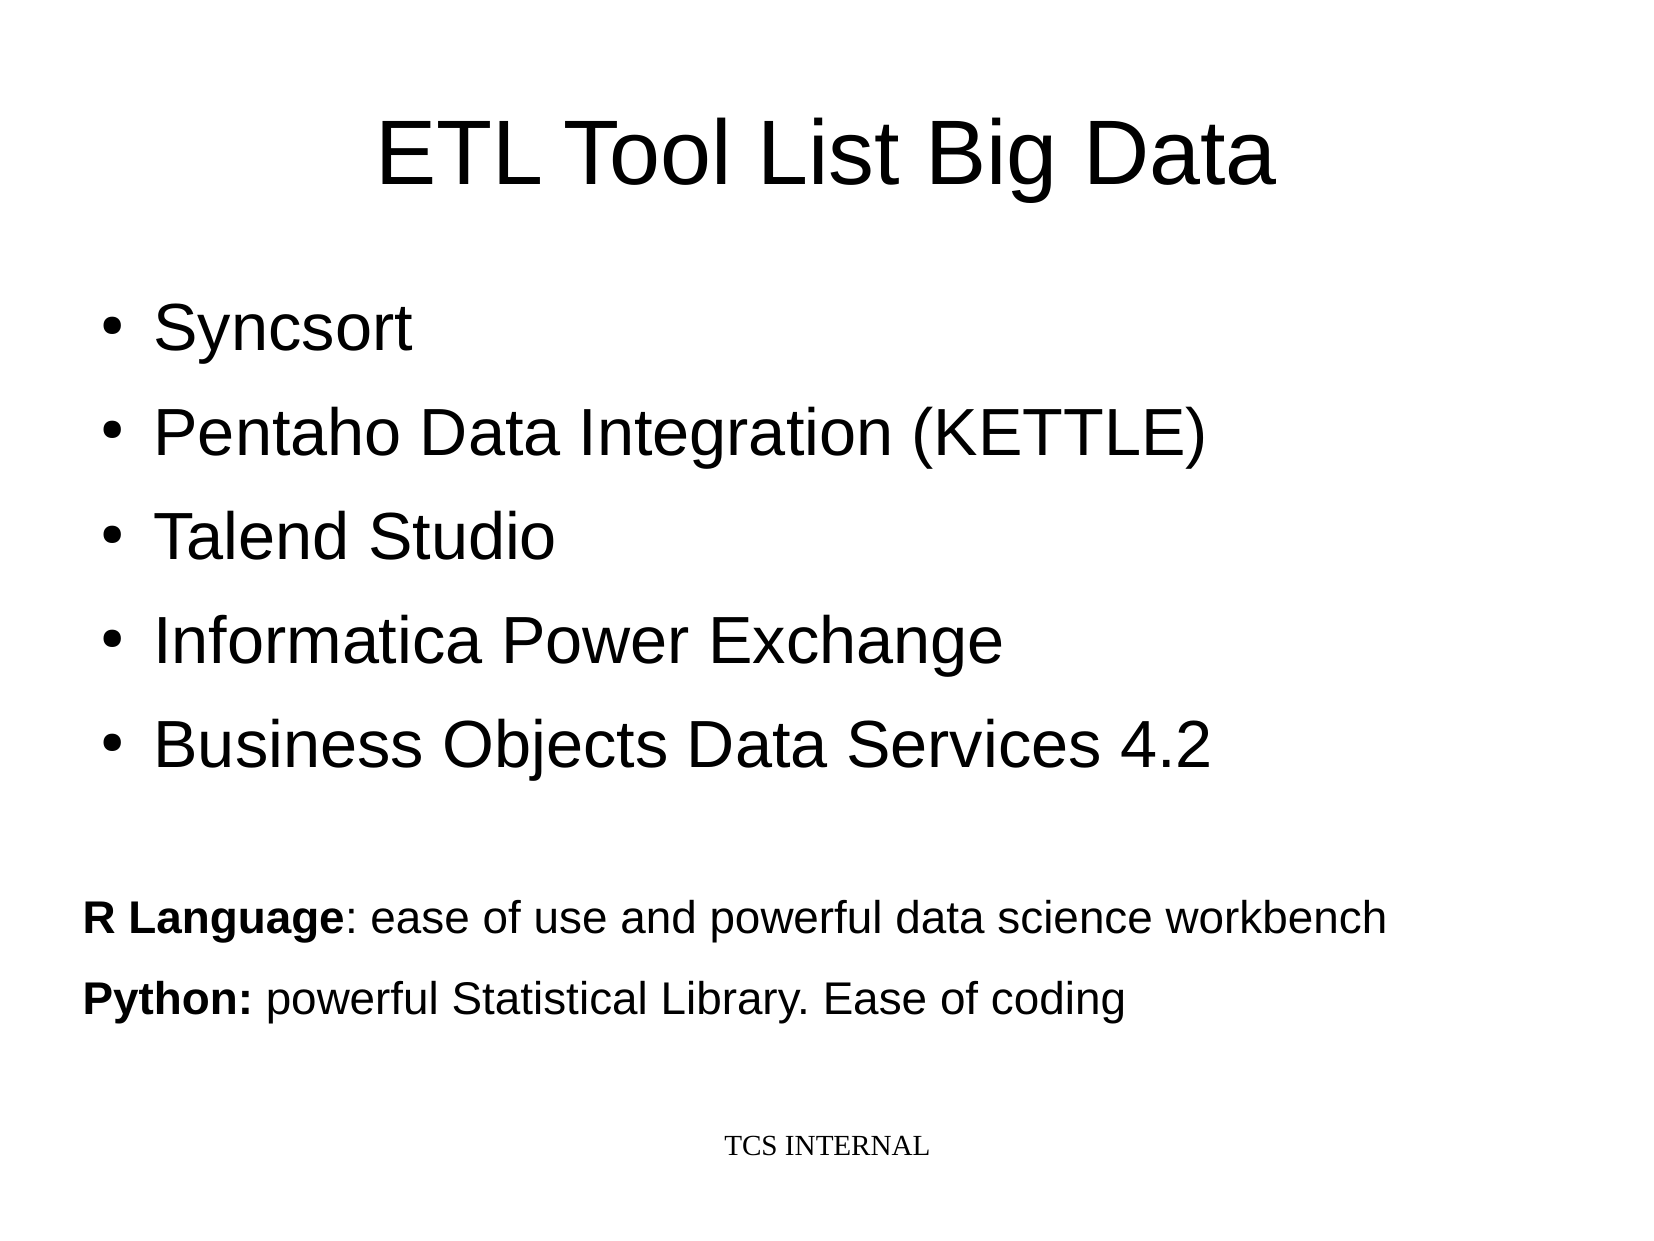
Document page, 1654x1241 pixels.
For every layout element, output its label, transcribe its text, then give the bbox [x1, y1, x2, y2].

title ETL Tool List Big Data [82, 49, 1571, 257]
list Syncsort Pentaho Data Integration (KETTLE) Talend Studio Informatica Power Exchange Business Objects Data Services 4.2 R Language: ease of use and powerful data science workbench Python: powerful Statistical Library. Ease of coding [82, 290, 1571, 1109]
